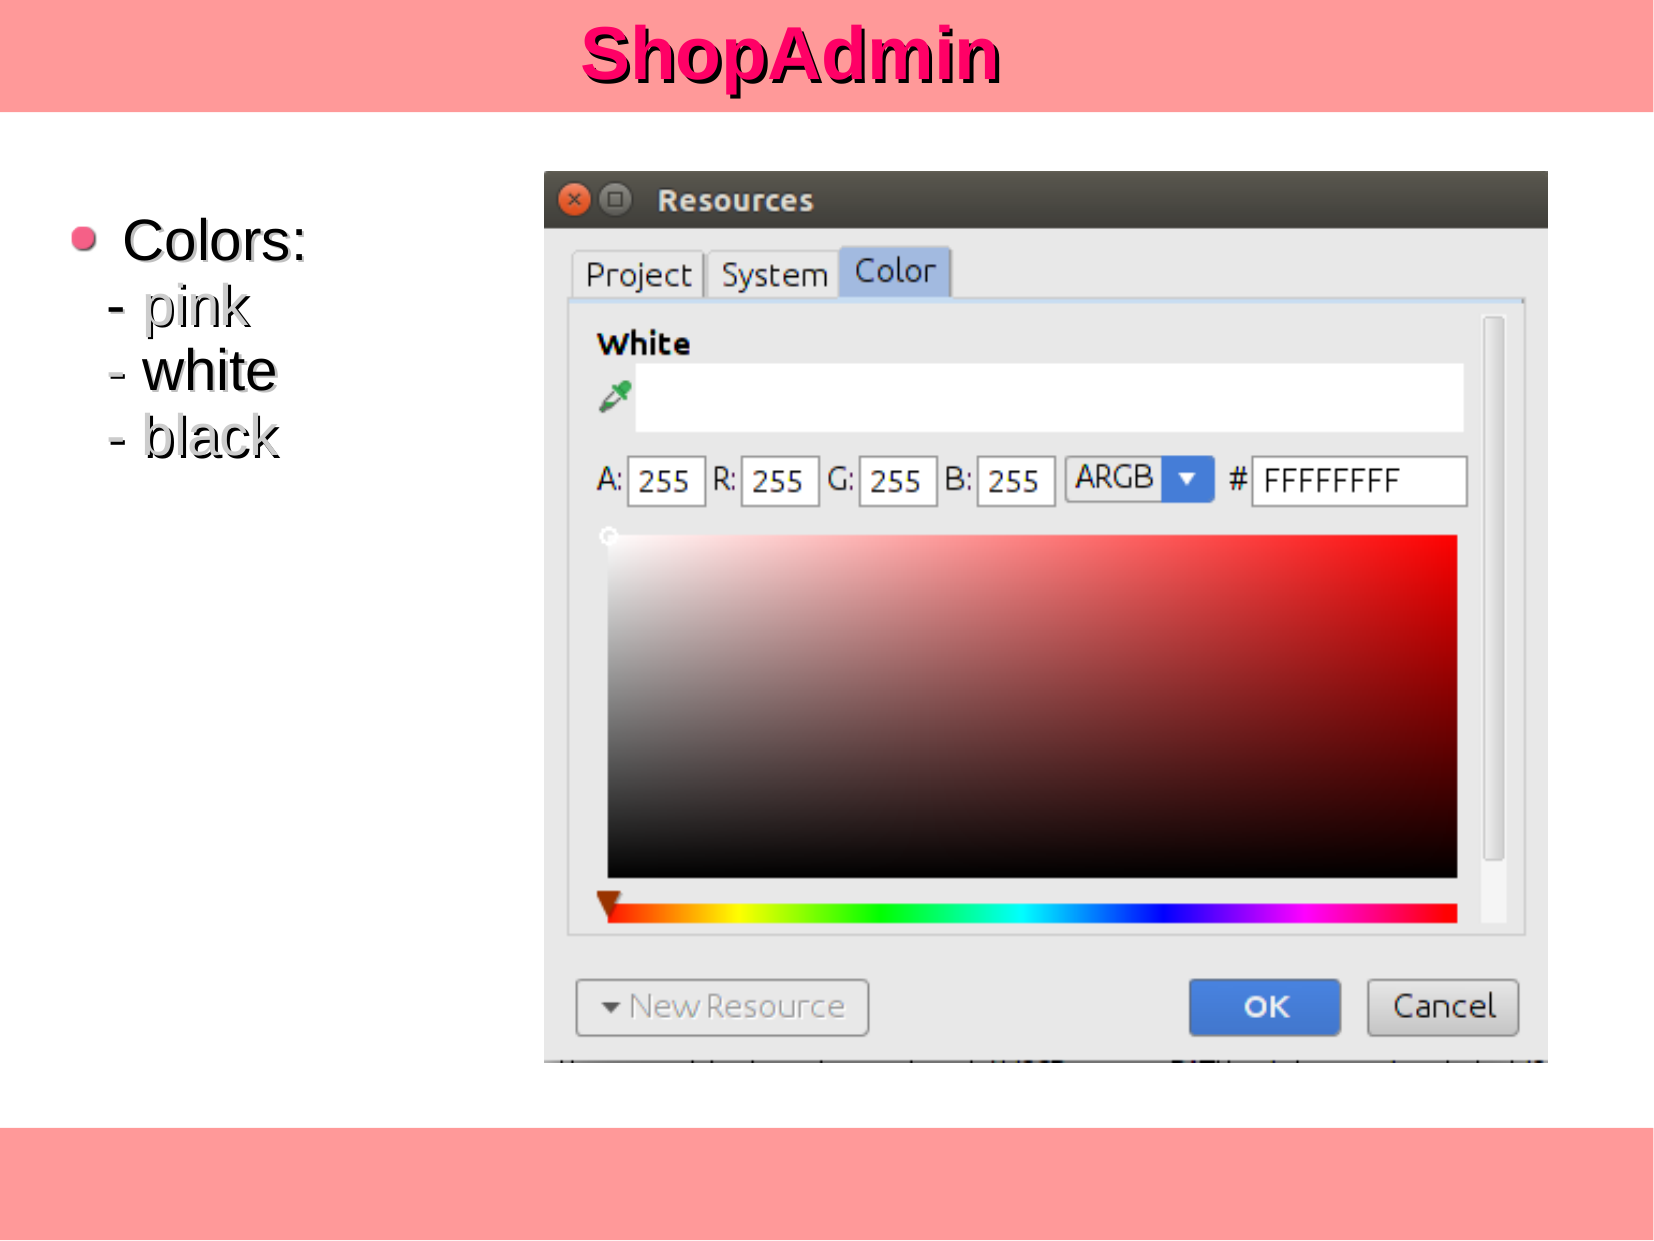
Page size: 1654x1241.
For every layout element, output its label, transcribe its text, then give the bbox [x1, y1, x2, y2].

text_box ShopAdmin [565, 11, 1016, 96]
picture [544, 171, 1548, 1063]
title Colors: - pink - white - black [70, 141, 1559, 534]
text_box [0, 0, 1654, 113]
text_box [0, 1127, 1654, 1241]
